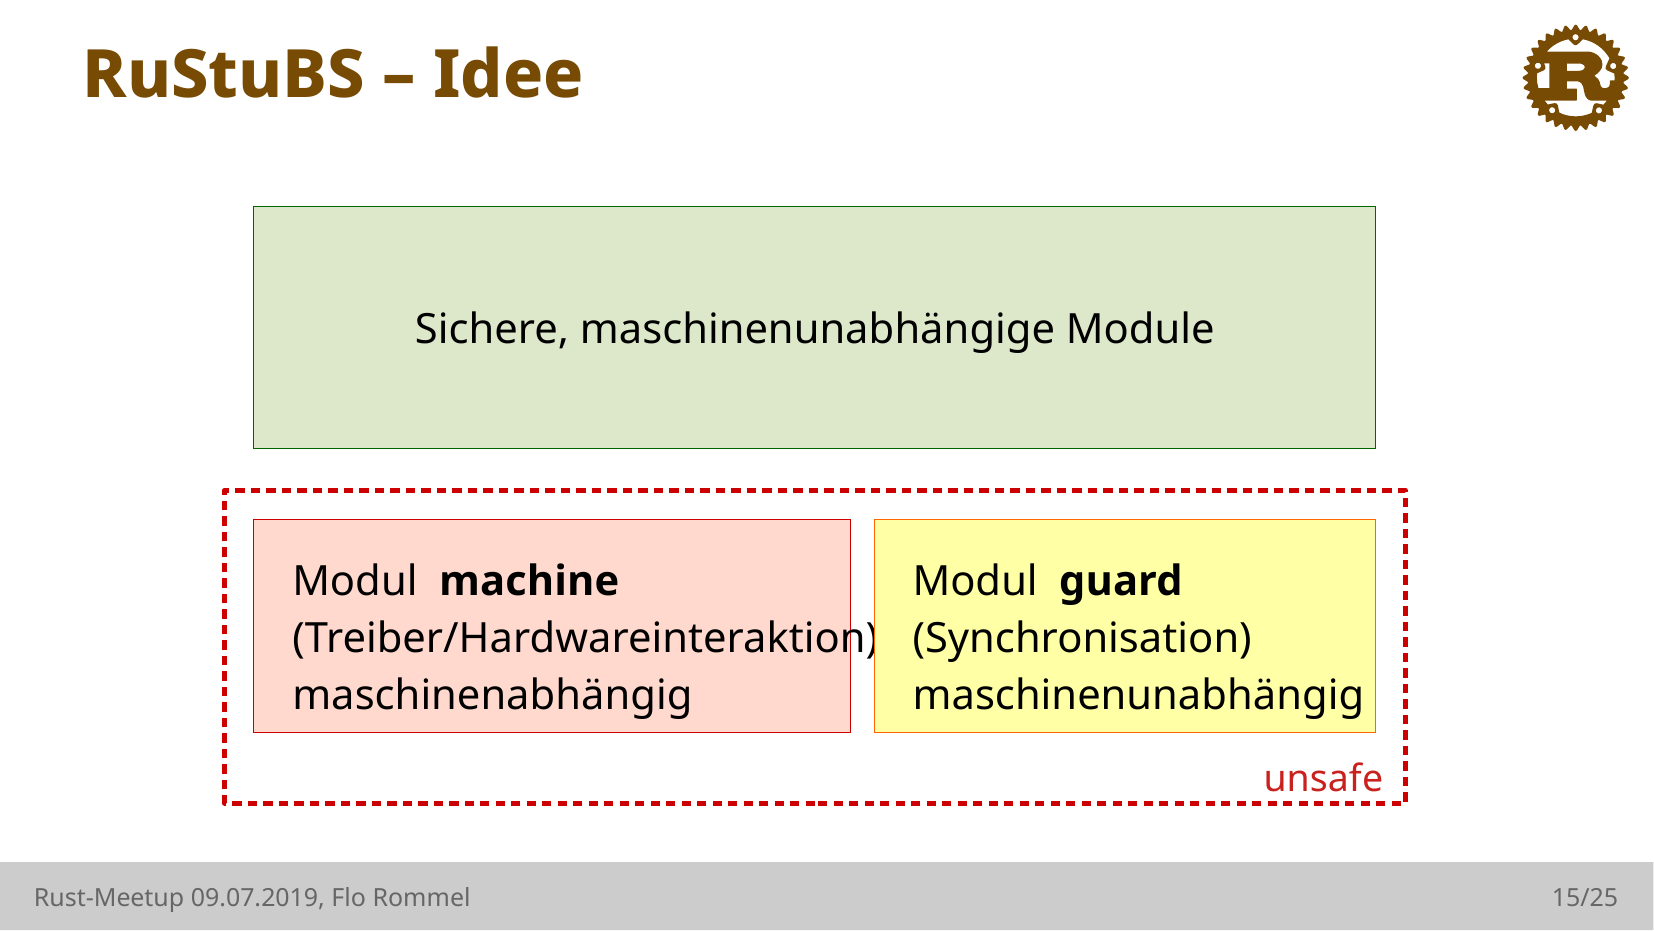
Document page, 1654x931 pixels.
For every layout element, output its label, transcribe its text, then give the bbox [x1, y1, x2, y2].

text_box Sichere, maschinenunabhängige Module [253, 206, 1376, 449]
text_box Modul guard (Synchronisation) maschinenunabhängig [897, 543, 1348, 709]
text_box Modul machine (Treiber/Hardwareinteraktion) maschinenabhängig [277, 543, 832, 709]
text_box [253, 519, 851, 733]
title RuStuBS – Idee [82, 25, 1512, 119]
text_box [874, 519, 1376, 733]
text_box unsafe [1248, 744, 1394, 804]
